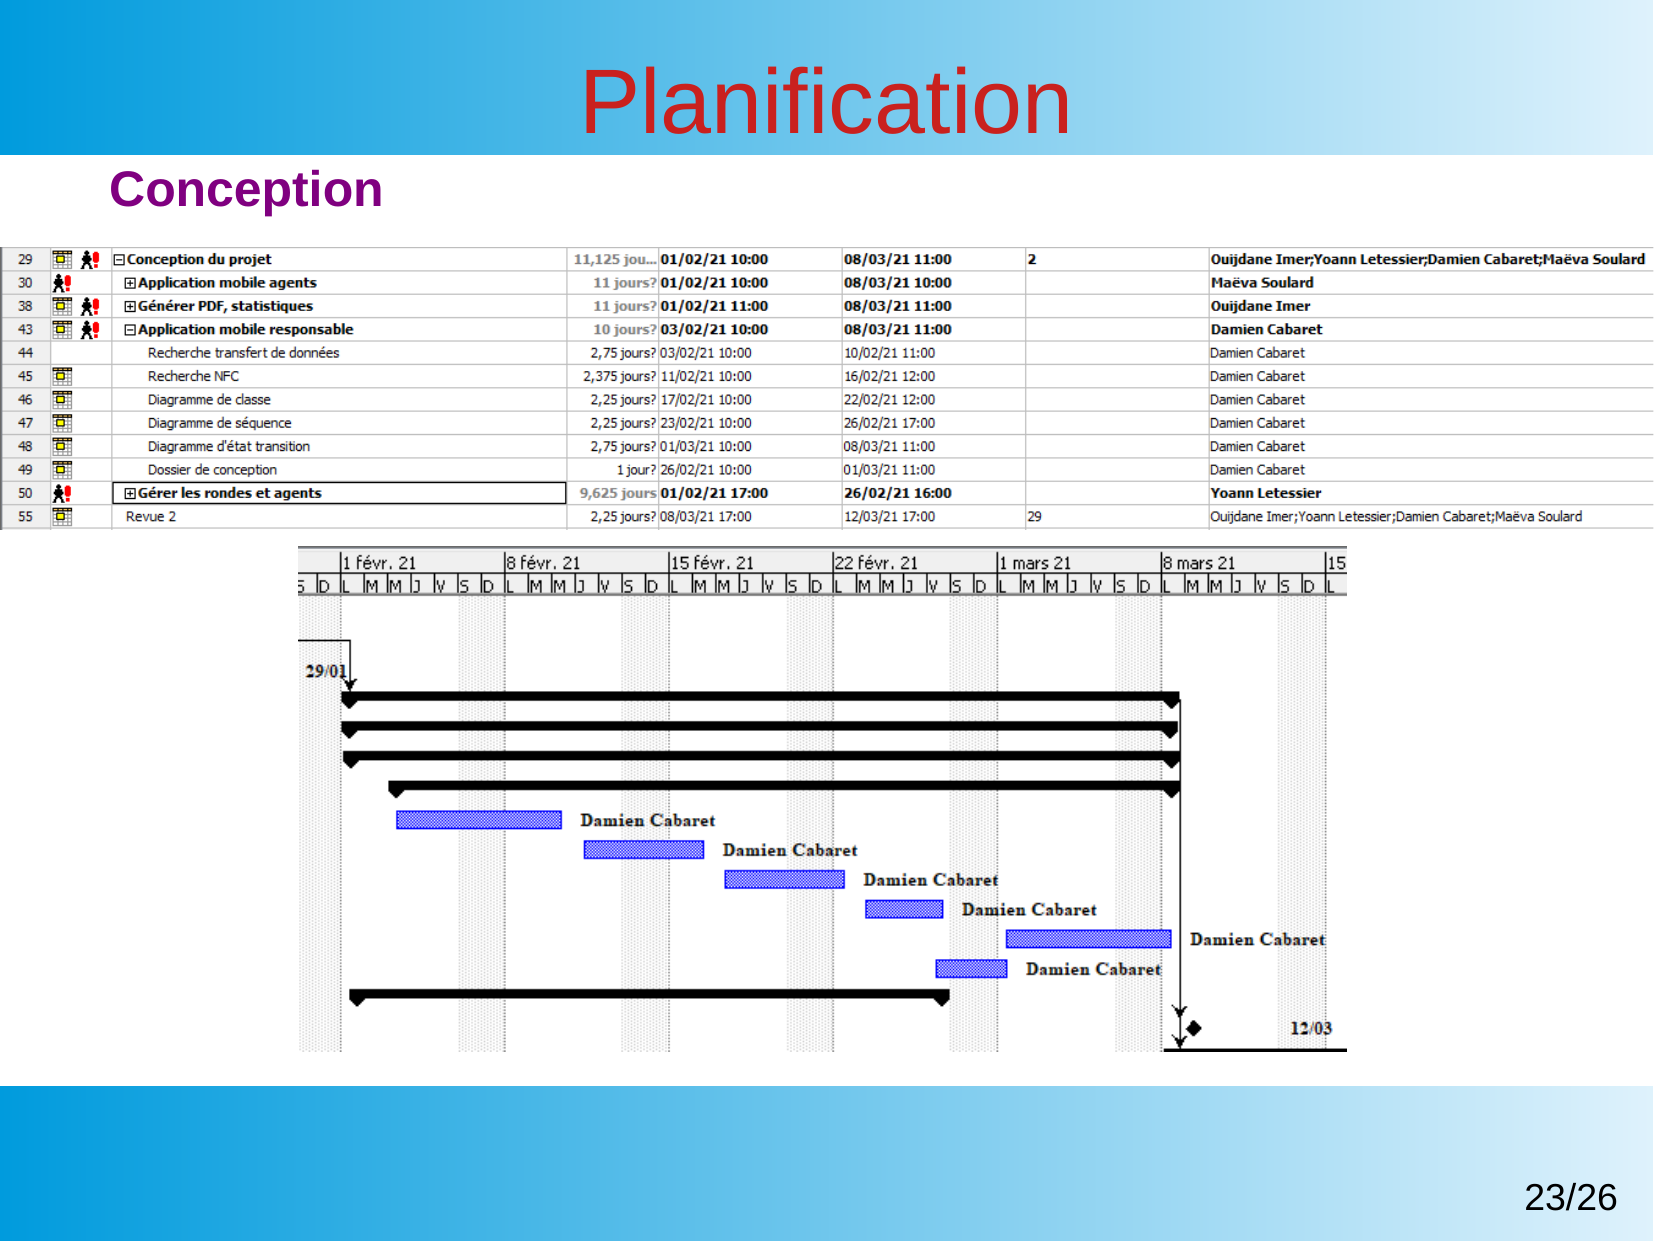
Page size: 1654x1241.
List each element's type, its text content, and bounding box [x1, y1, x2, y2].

picture [298, 546, 1347, 1052]
title Planification [82, 49, 1571, 155]
text_box Conception [94, 154, 804, 225]
text_box <numéro>/26 [1509, 1169, 1654, 1240]
picture [0, 247, 1654, 530]
